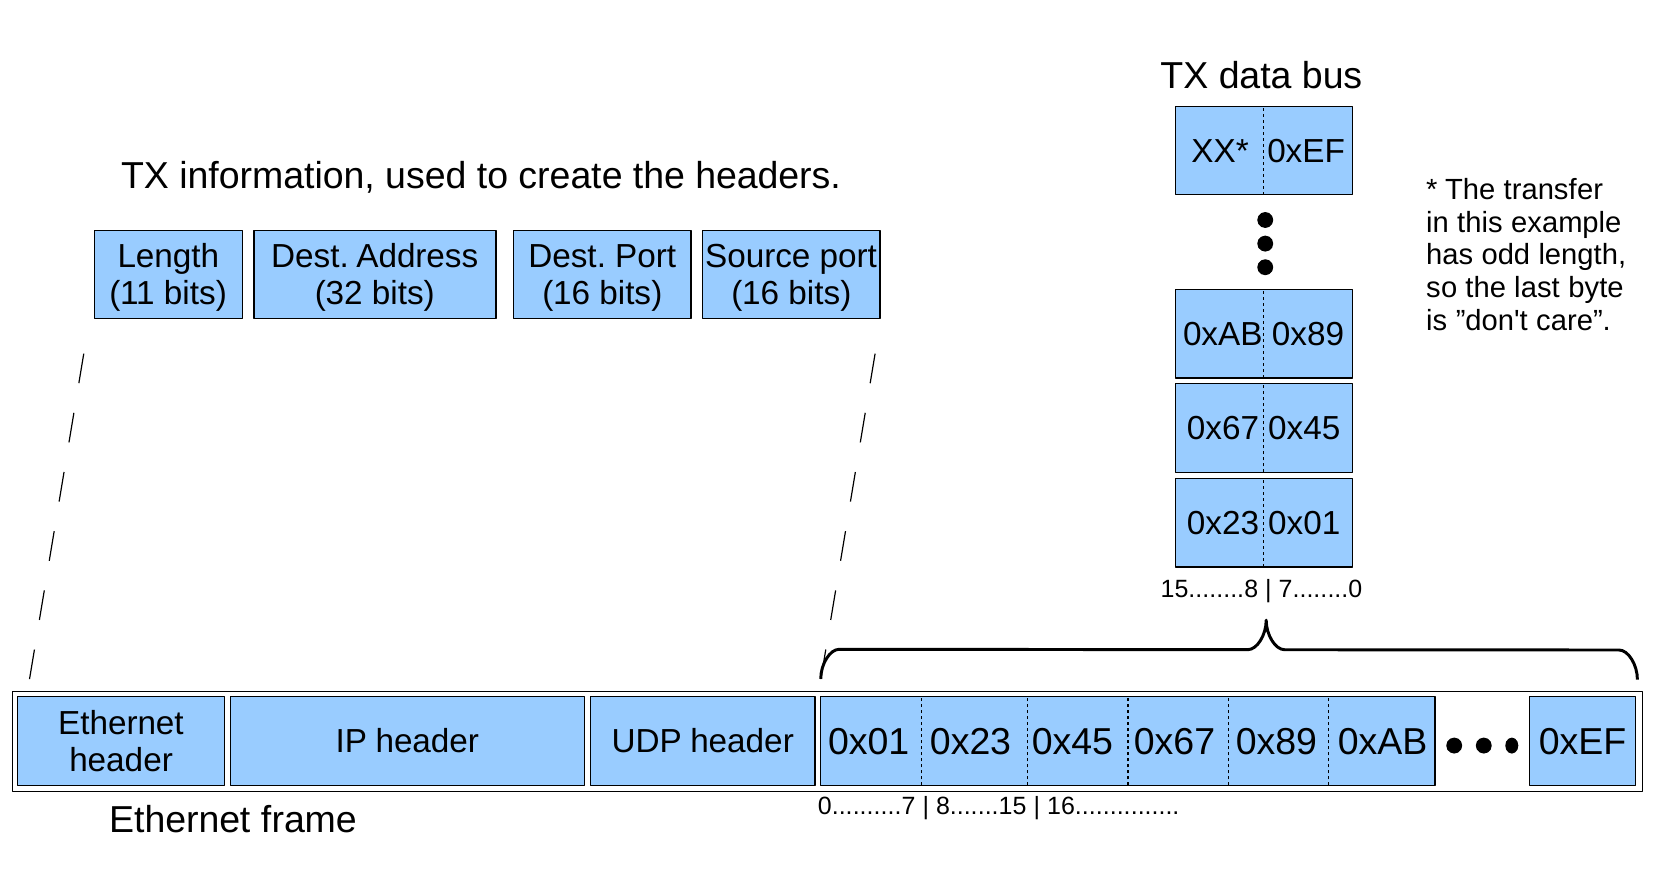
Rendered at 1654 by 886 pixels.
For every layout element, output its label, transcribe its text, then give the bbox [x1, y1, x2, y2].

text_box [1476, 738, 1492, 753]
text_box Ethernet frame [94, 792, 390, 849]
text_box UDP header [590, 696, 815, 786]
text_box [1505, 738, 1518, 753]
text_box 0..........7 | 8.......15 | 16............... [803, 783, 1329, 827]
text_box Source port (16 bits) [702, 230, 880, 319]
text_box Dest. Address (32 bits) [253, 230, 497, 319]
text_box [1257, 212, 1273, 228]
text_box IP header [230, 696, 585, 786]
text_box 0xEF [1529, 696, 1636, 786]
text_box 0x23 0x01 [1175, 478, 1353, 566]
text_box XX* 0xEF [1175, 106, 1353, 195]
text_box Length (11 bits) [94, 230, 243, 319]
text_box 0x01 0x23 0x45 0x67 0x89 0xAB [820, 696, 1436, 786]
text_box [1257, 259, 1273, 275]
text_box TX information, used to create the headers. [106, 147, 875, 205]
text_box 0xAB 0x89 [1175, 289, 1353, 378]
text_box TX data bus [1145, 47, 1394, 105]
text_box * The transfer in this example has odd length, so the last byte is ”don't care”. [1411, 165, 1648, 349]
text_box Ethernet header [17, 696, 225, 786]
text_box 15........8 | 7........0 [1145, 566, 1383, 610]
text_box 0x67 0x45 [1175, 383, 1353, 473]
text_box [1257, 236, 1273, 251]
text_box [1446, 738, 1462, 753]
text_box [826, 797, 1595, 868]
text_box Dest. Port (16 bits) [513, 230, 691, 319]
